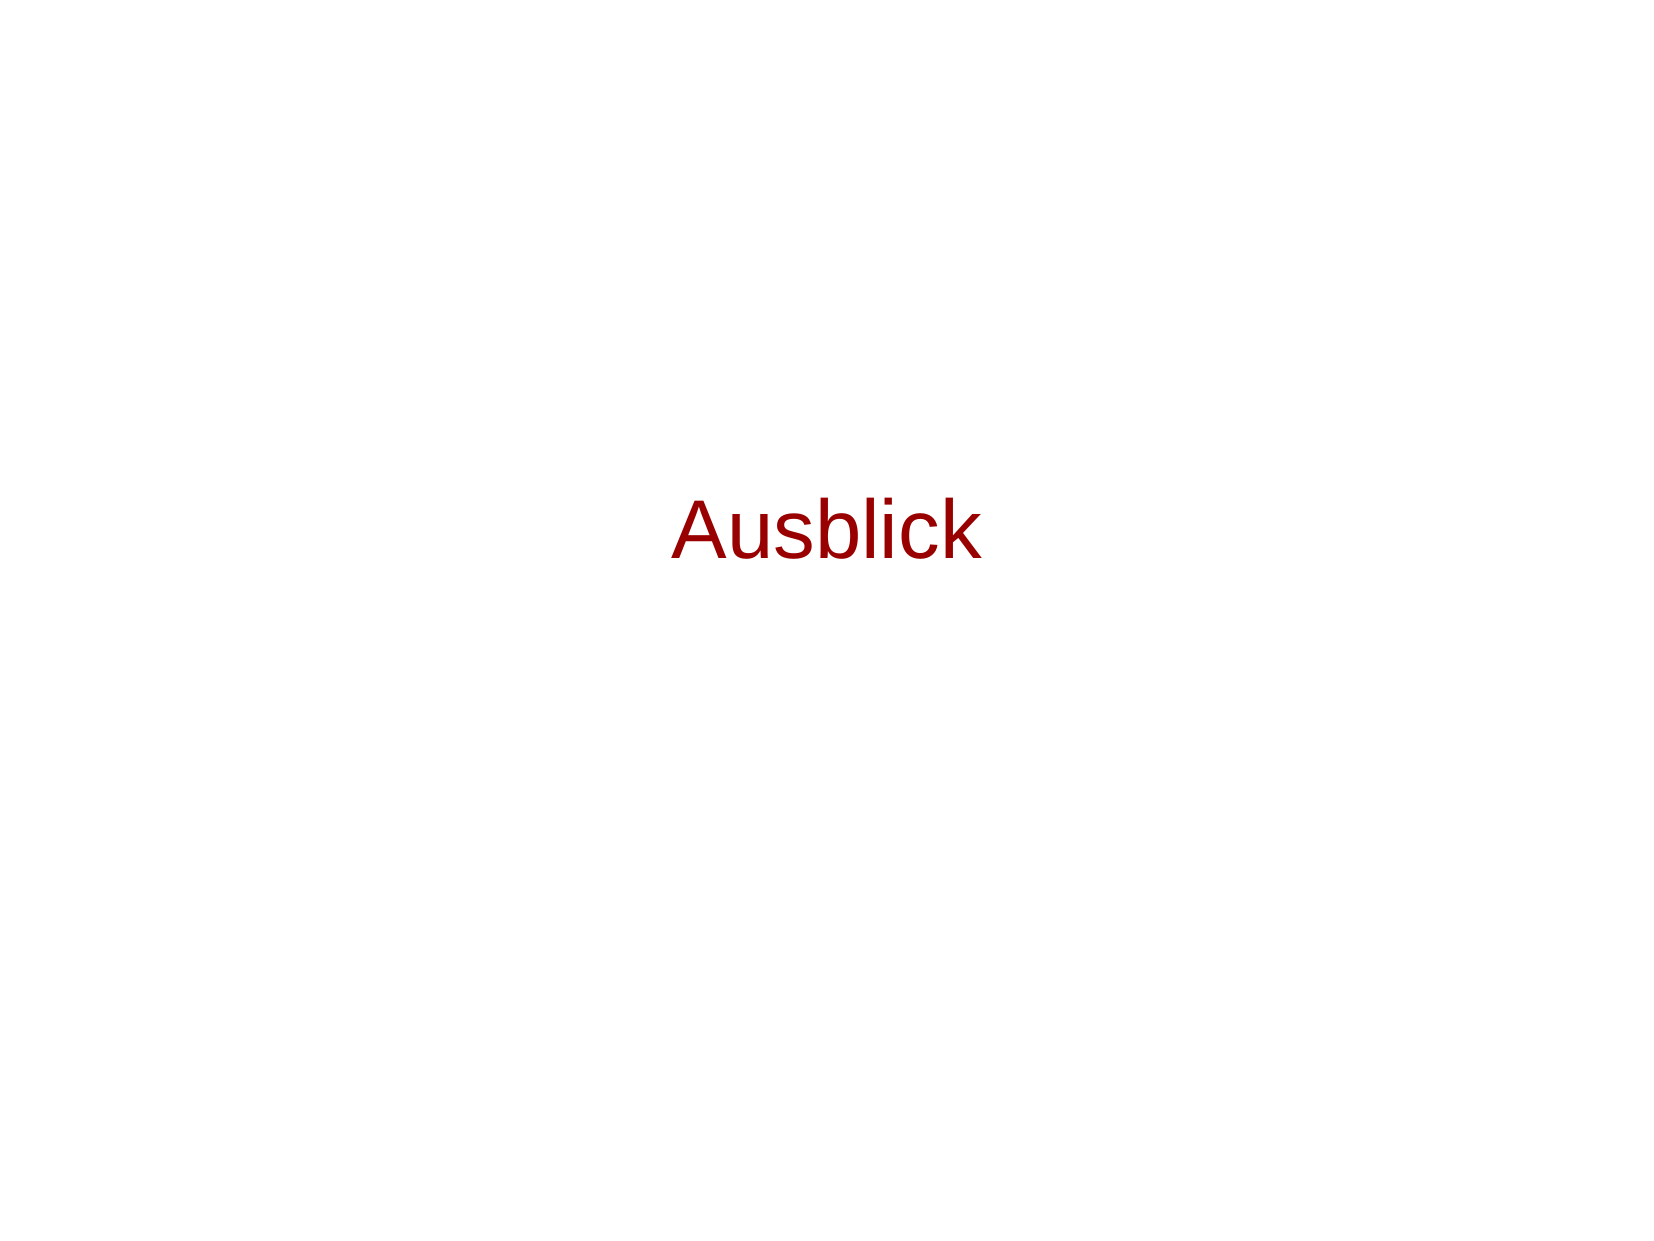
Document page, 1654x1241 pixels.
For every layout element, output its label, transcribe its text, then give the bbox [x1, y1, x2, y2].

subtitle Ausblick [82, 49, 1571, 1010]
